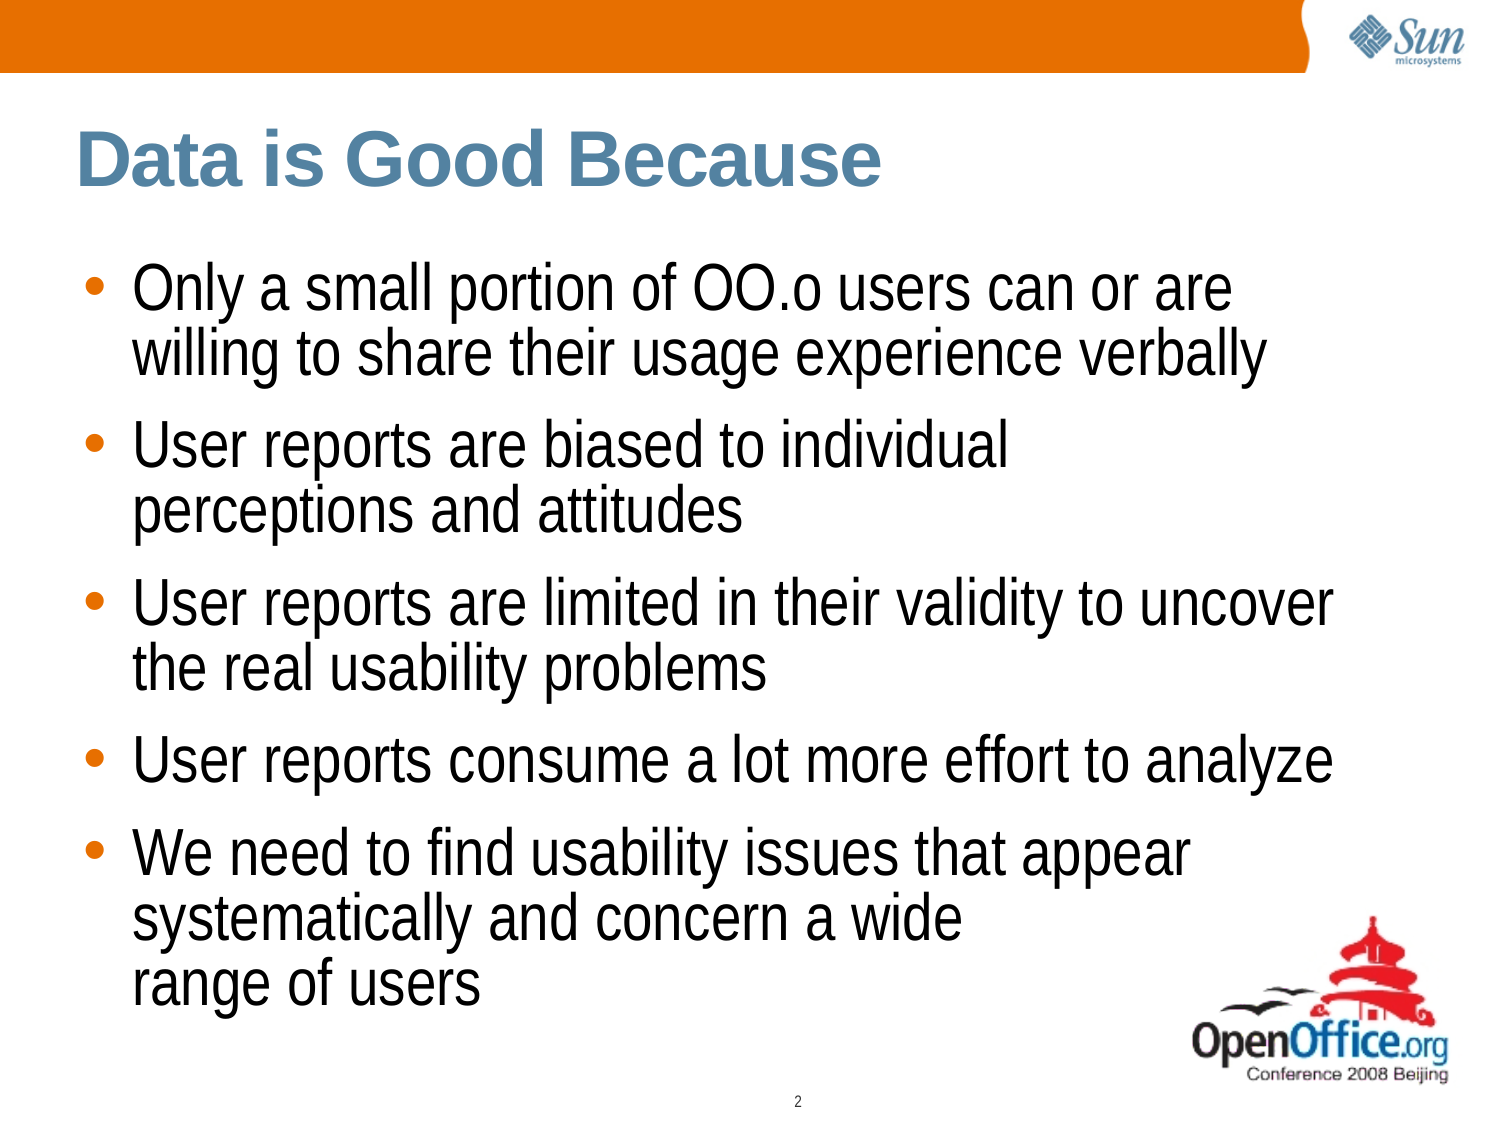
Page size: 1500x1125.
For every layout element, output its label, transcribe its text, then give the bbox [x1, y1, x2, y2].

title Data is Good Because [75, 123, 1437, 227]
picture [0, 0, 1500, 73]
picture [1179, 906, 1463, 1105]
list Only a small portion of OO.o users can or are willing to share their usage experience verbally User reports are biased to individual perceptions and attitudes User reports are limited in their validity to uncover the real usability problems User reports consume a lot more effort to analyze We need to find usability issues that appear systematically and concern a wide range of users [64, 258, 1401, 1062]
